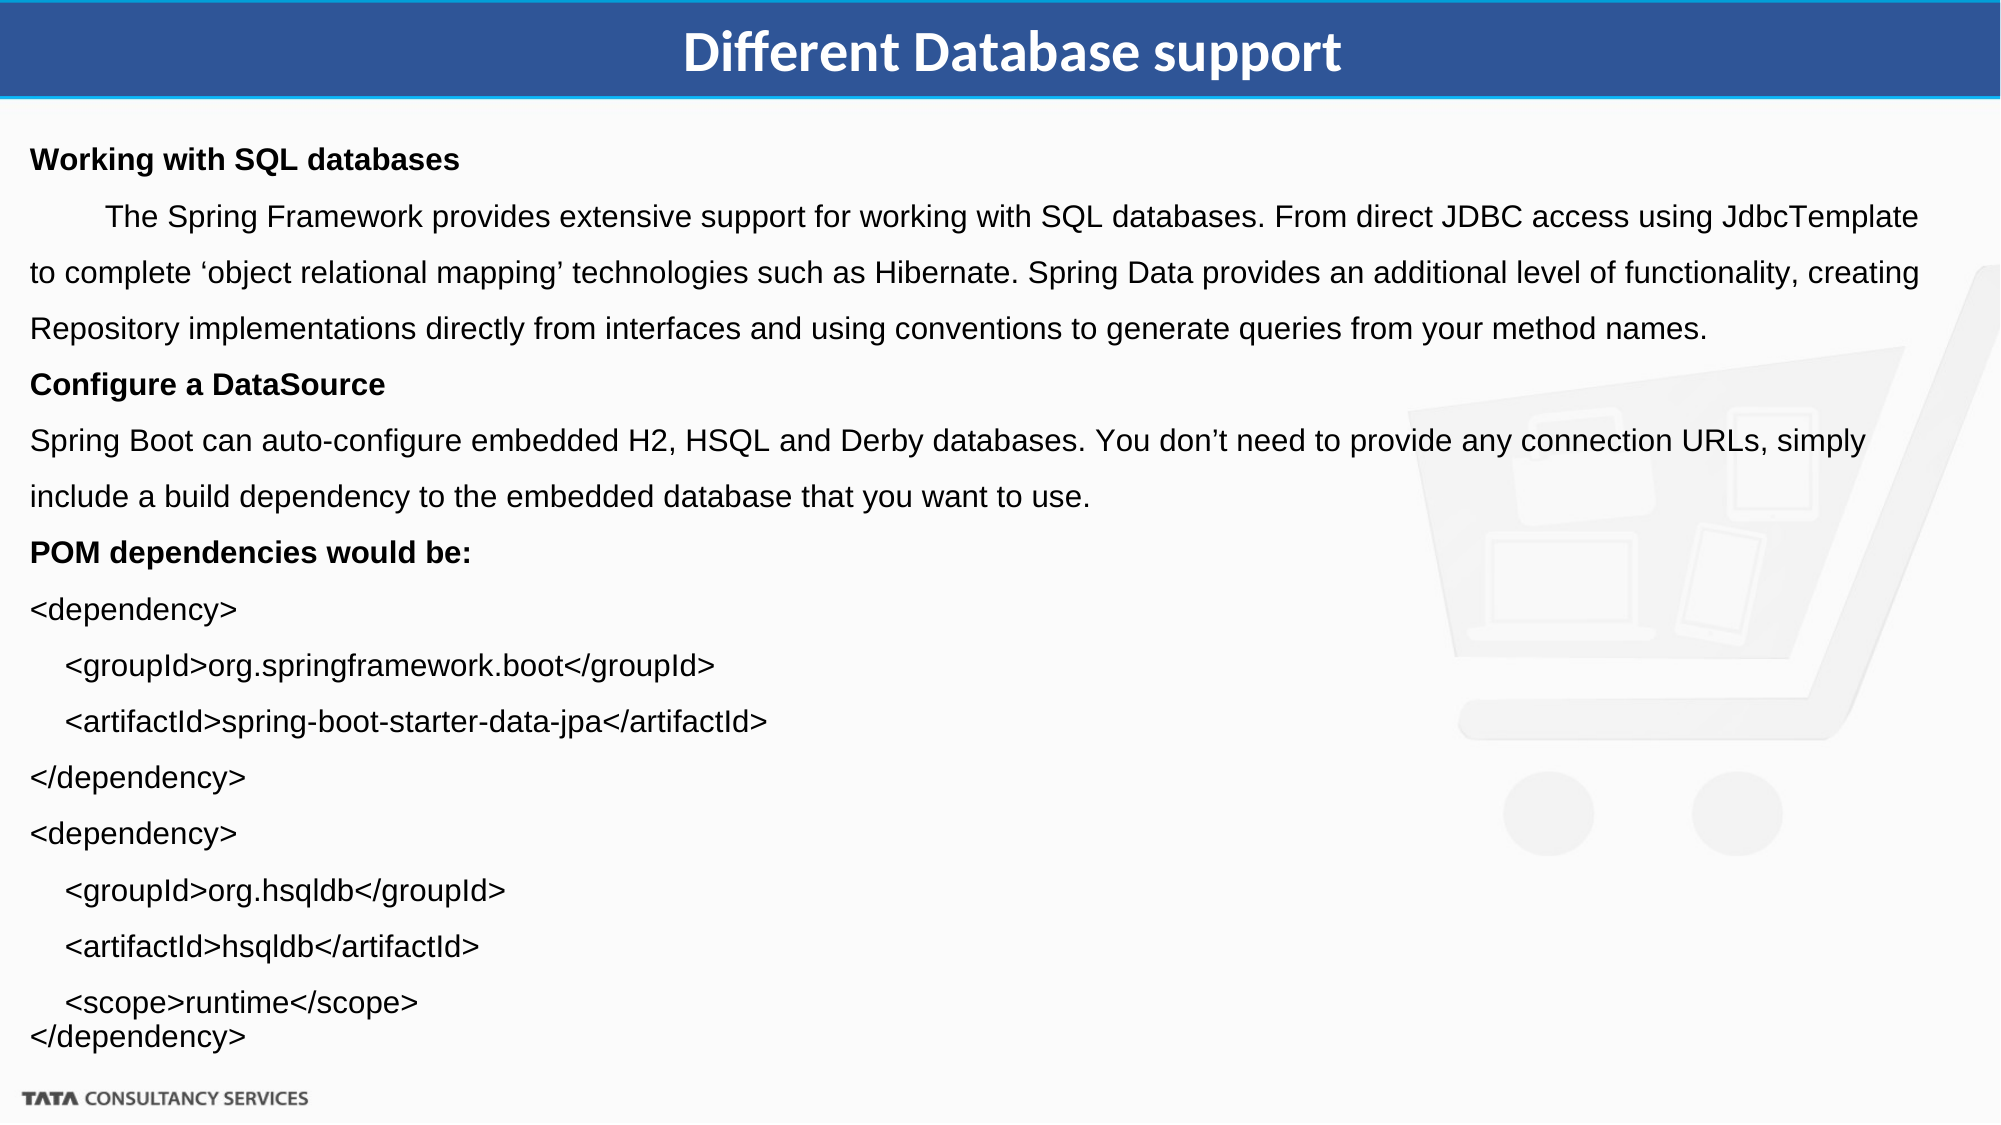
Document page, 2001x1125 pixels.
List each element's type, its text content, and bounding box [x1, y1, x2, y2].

picture [0, 99, 2001, 1123]
text_box Working with SQL databases The Spring Framework provides extensive support for working with SQL databases. From direct JDBC access using JdbcTemplate to complete ‘object relational mapping’ technologies such as Hibernate. Spring Data provides an additional level of functionality, creating Repository implementations directly from interfaces and using conventions to generate queries from your method names. Configure a DataSource Spring Boot can auto-configure embedded H2, HSQL and Derby databases. You don’t need to provide any connection URLs, simply include a build dependency to the embedded database that you want to use. POM dependencies would be: <dependency> <groupId>org.springframework.boot</groupId> <artifactId>spring-boot-starter-data-jpa</artifactId> </dependency> <dependency> <groupId>org.hsqldb</groupId> <artifactId>hsqldb</artifactId> <scope>runtime</scope> </dependency> [15, 134, 1966, 637]
text_box Different Database support [629, 3, 1410, 91]
